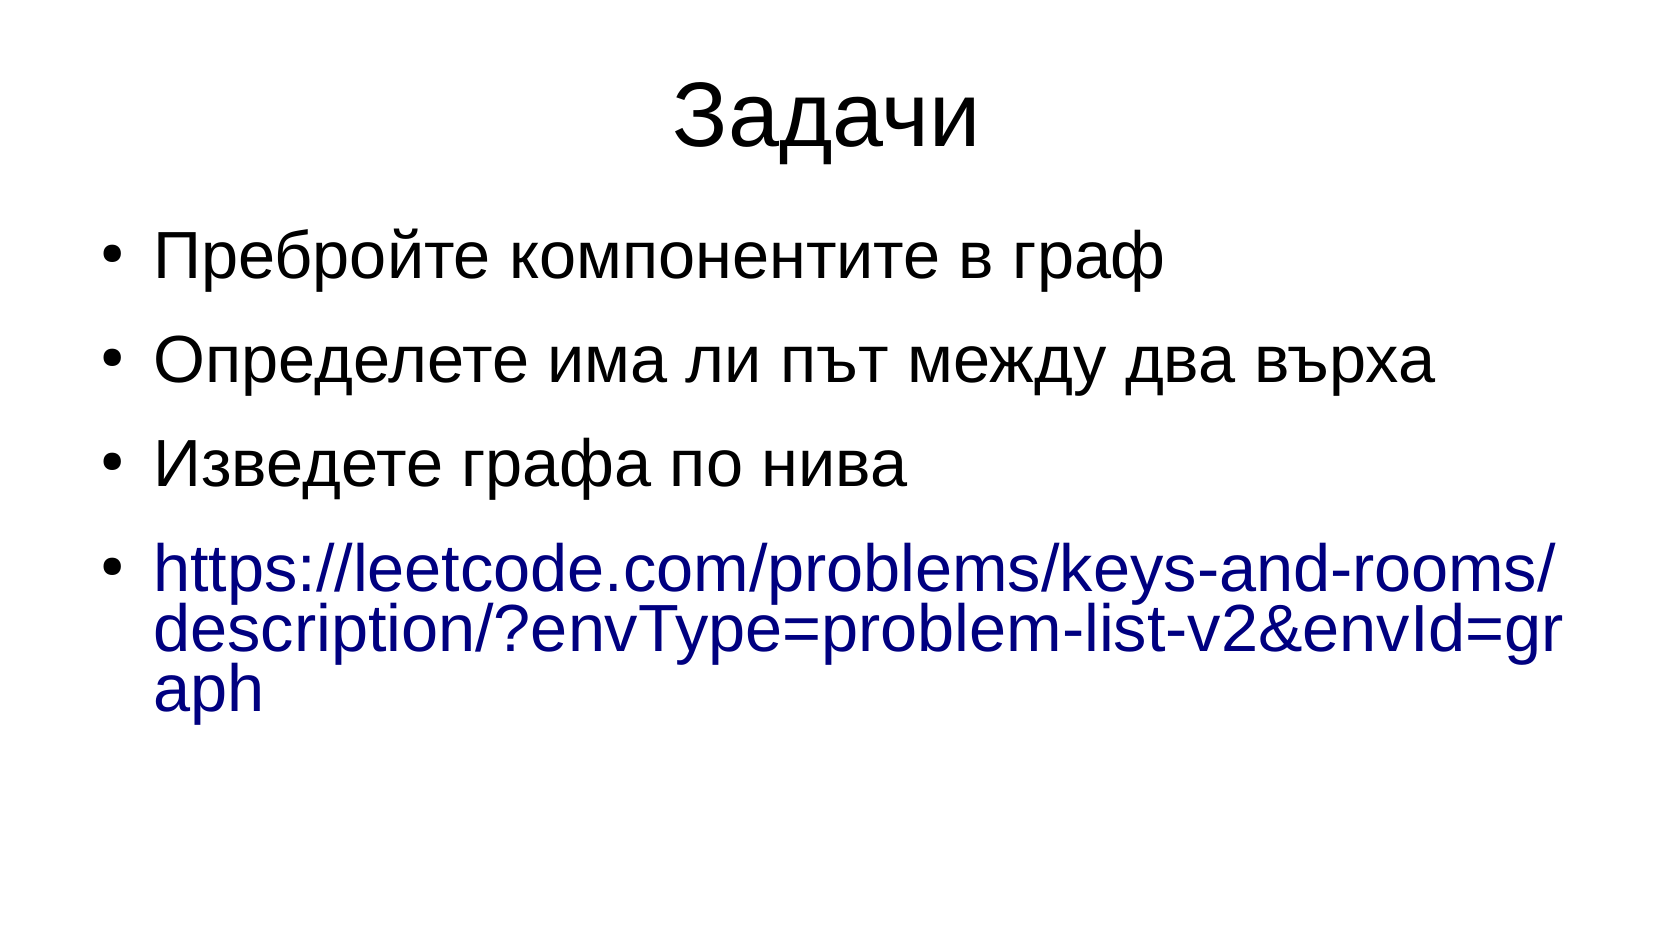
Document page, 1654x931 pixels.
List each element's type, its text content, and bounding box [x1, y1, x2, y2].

title Задачи [82, 37, 1571, 193]
list Пребройте компонентите в граф Определете има ли път между два върха Изведете графа по нива https://leetcode.com/problems/keys-and-rooms/description/?envType=problem-list-v2&envId=graph [82, 217, 1571, 758]
